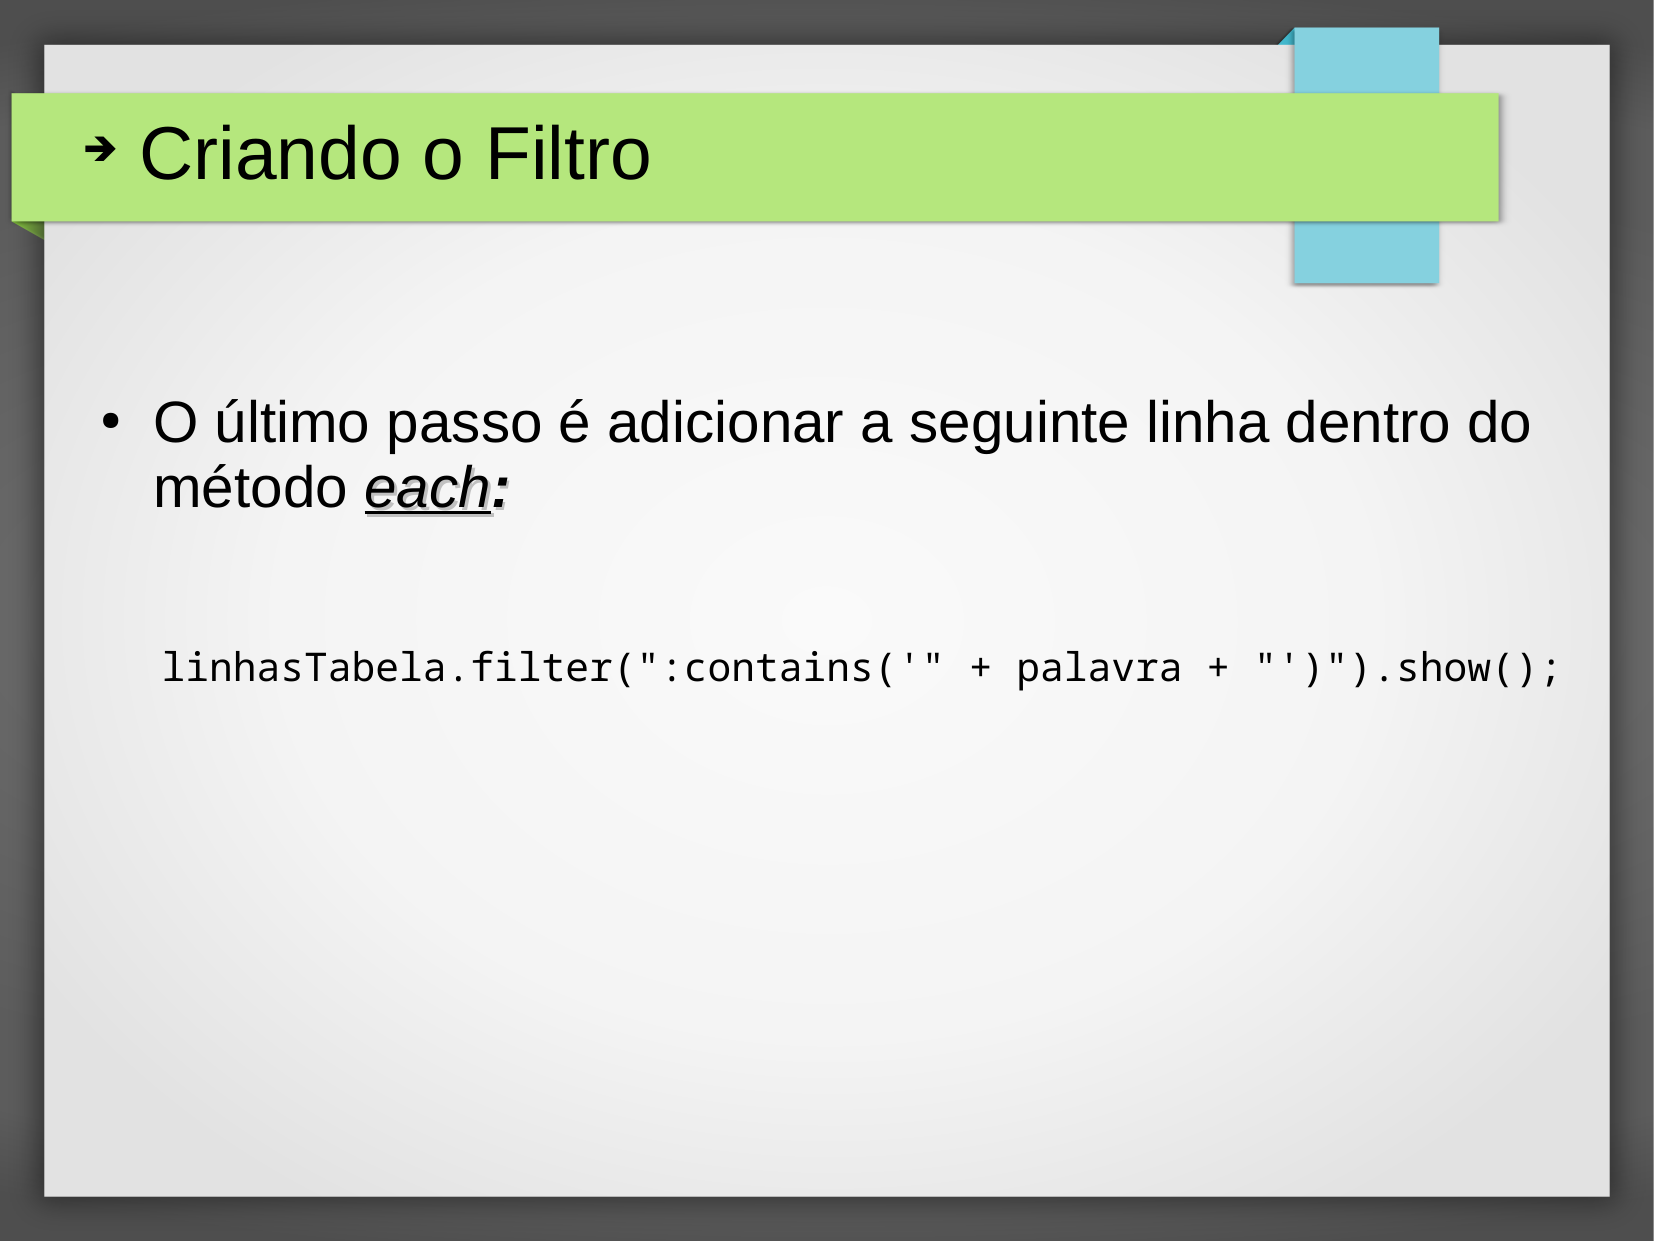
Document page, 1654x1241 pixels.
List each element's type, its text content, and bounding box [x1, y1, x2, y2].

picture [0, 0, 1654, 1241]
list O último passo é adicionar a seguinte linha dentro do método each: linhasTabela.filter(":contains('" + palavra + "')").show(); [82, 295, 1571, 1063]
title Criando o Filtro [82, 94, 1264, 213]
text_box [659, 565, 1002, 678]
